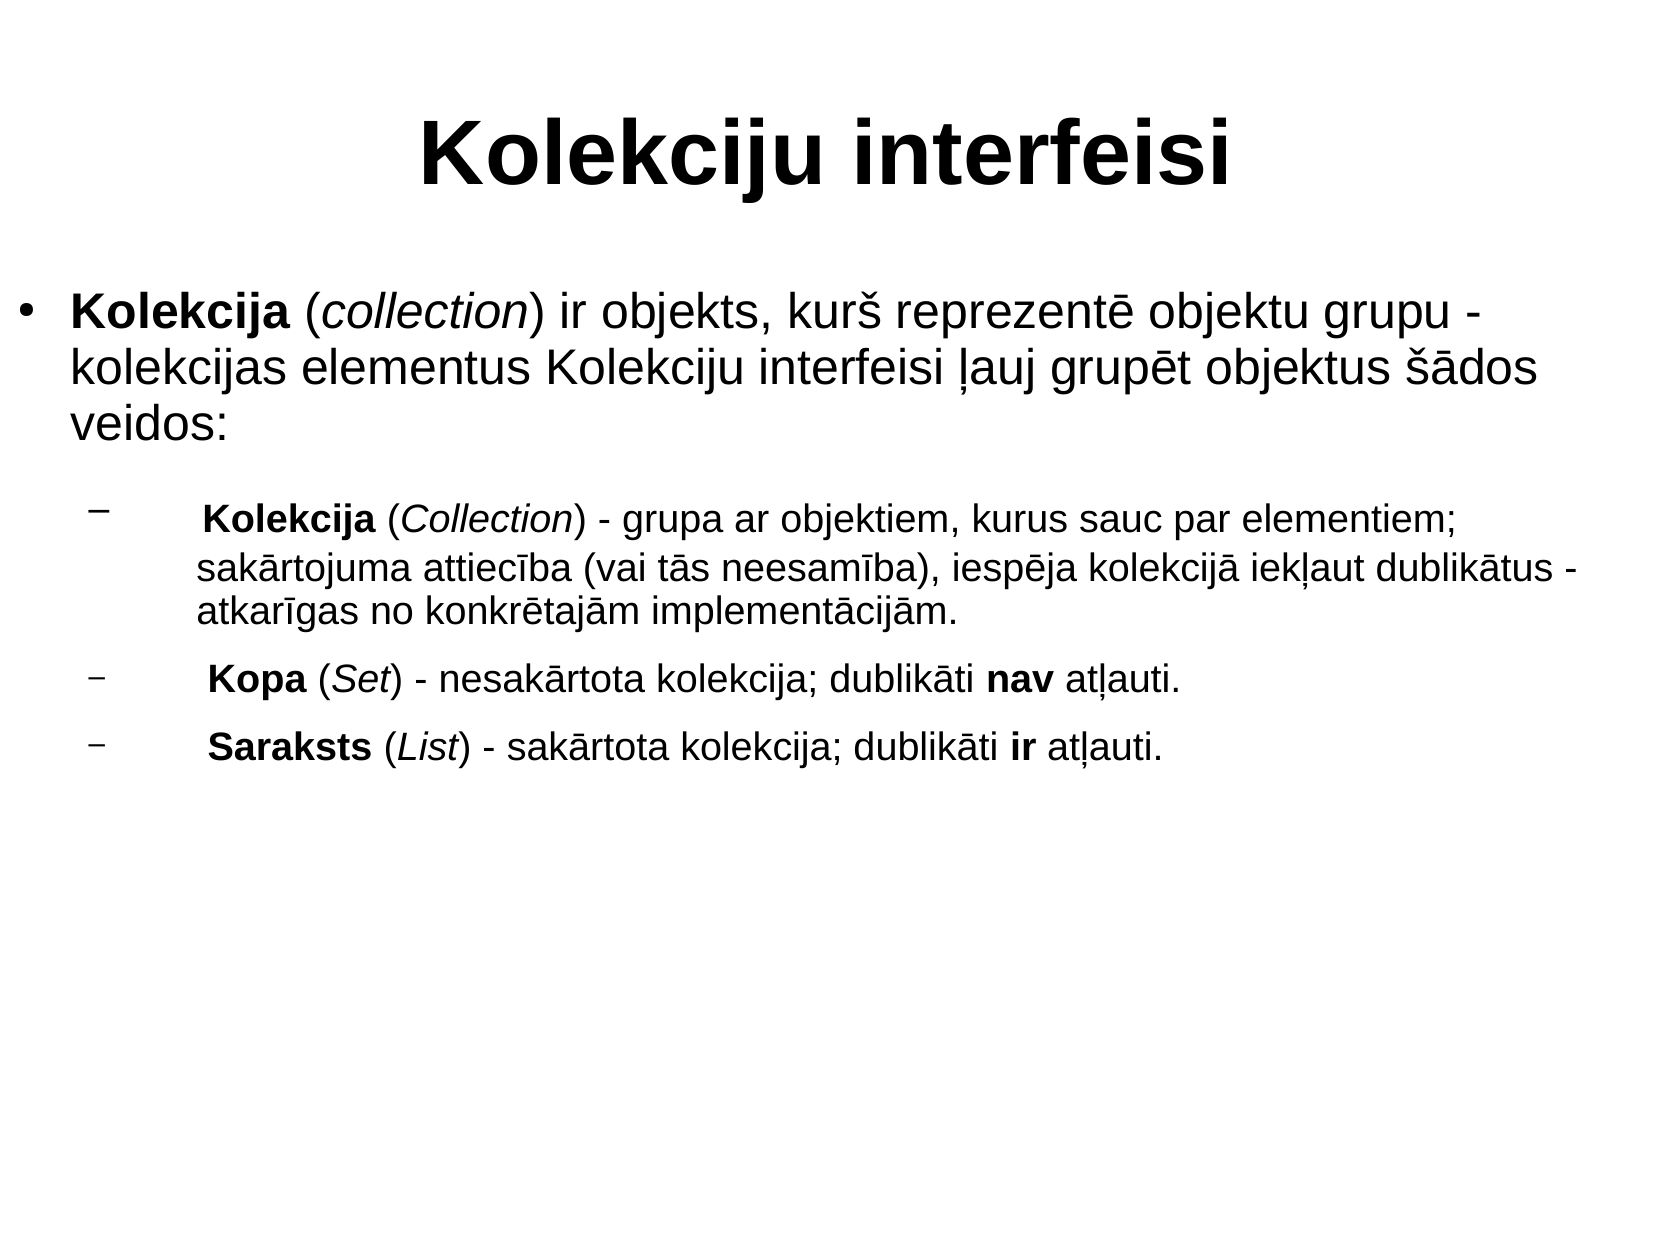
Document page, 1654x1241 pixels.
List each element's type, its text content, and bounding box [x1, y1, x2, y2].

list Kolekcija (collection) ir objekts, kurš reprezentē objektu grupu - kolekcijas elementus Kolekciju interfeisi ļauj grupēt objektus šādos veidos: Kolekcija (Collection) - grupa ar objektiem, kurus sauc par elementiem; sakārtojuma attiecība (vai tās neesamība), iespēja kolekcijā iekļaut dublikātus - atkarīgas no konkrētajām implementācijām. Kopa (Set) - nesakārtota kolekcija; dublikāti nav atļauti. Saraksts (List) - sakārtota kolekcija; dublikāti ir atļauti. [0, 283, 1654, 1003]
title Kolekciju interfeisi [82, 49, 1571, 257]
